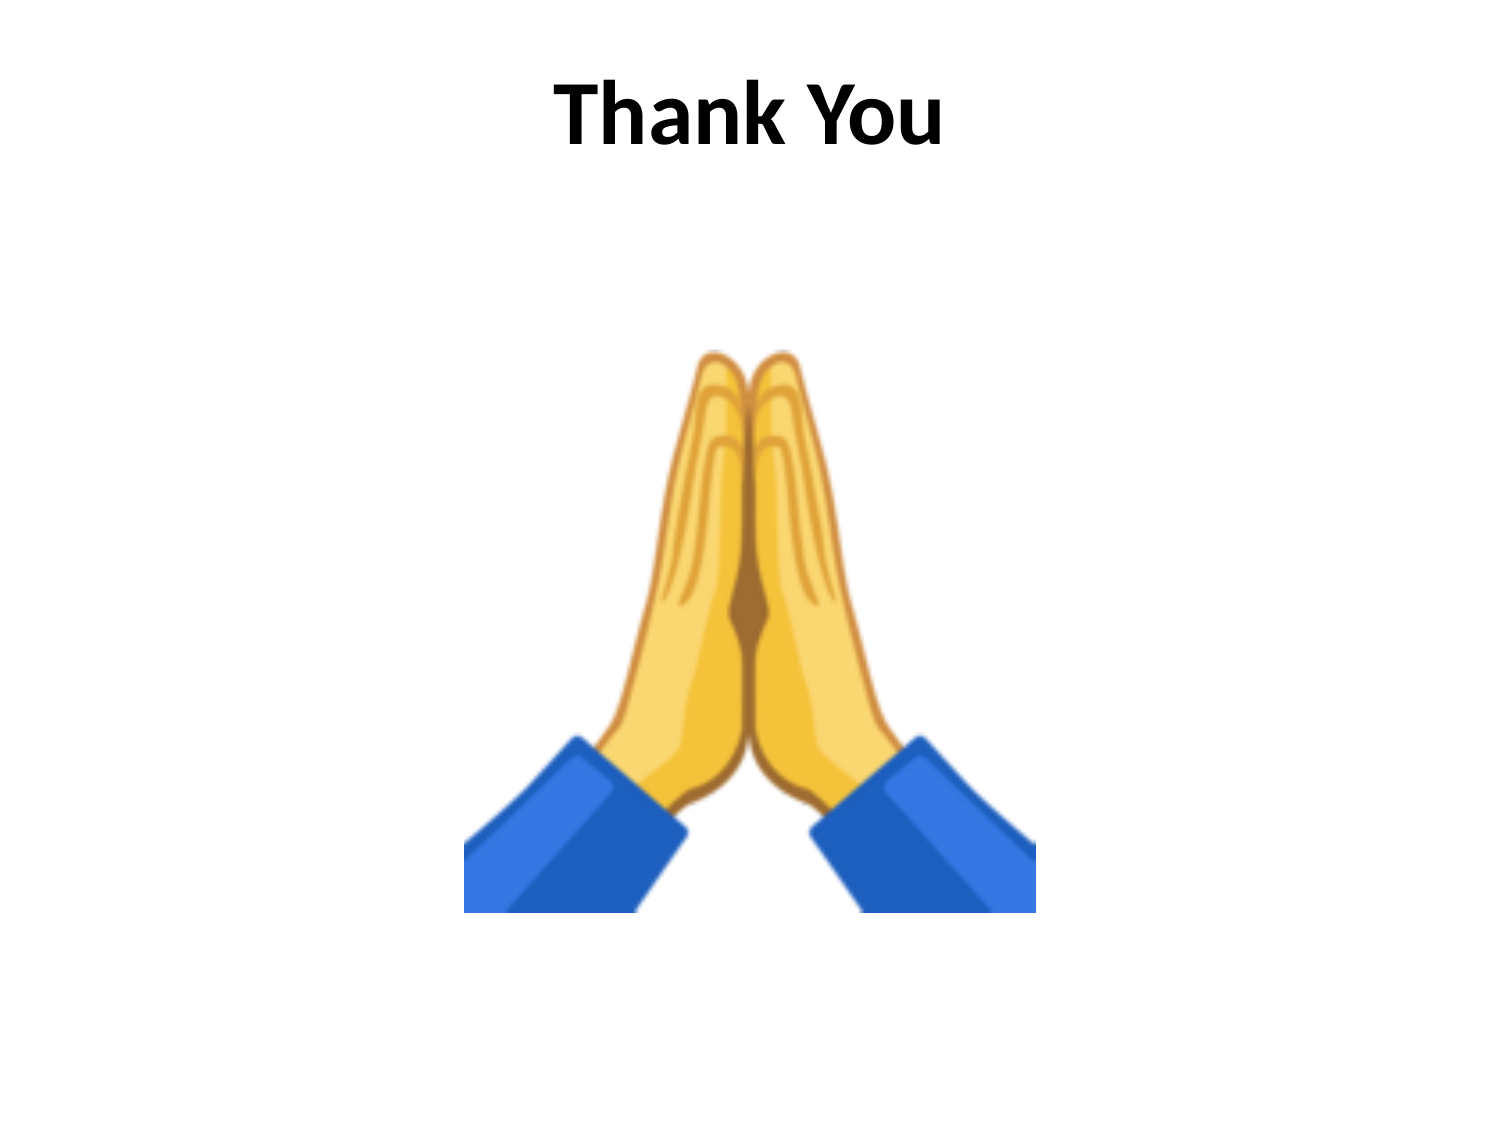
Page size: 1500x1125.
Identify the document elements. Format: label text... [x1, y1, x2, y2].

picture [464, 341, 1036, 913]
title Thank You [75, 45, 1425, 233]
